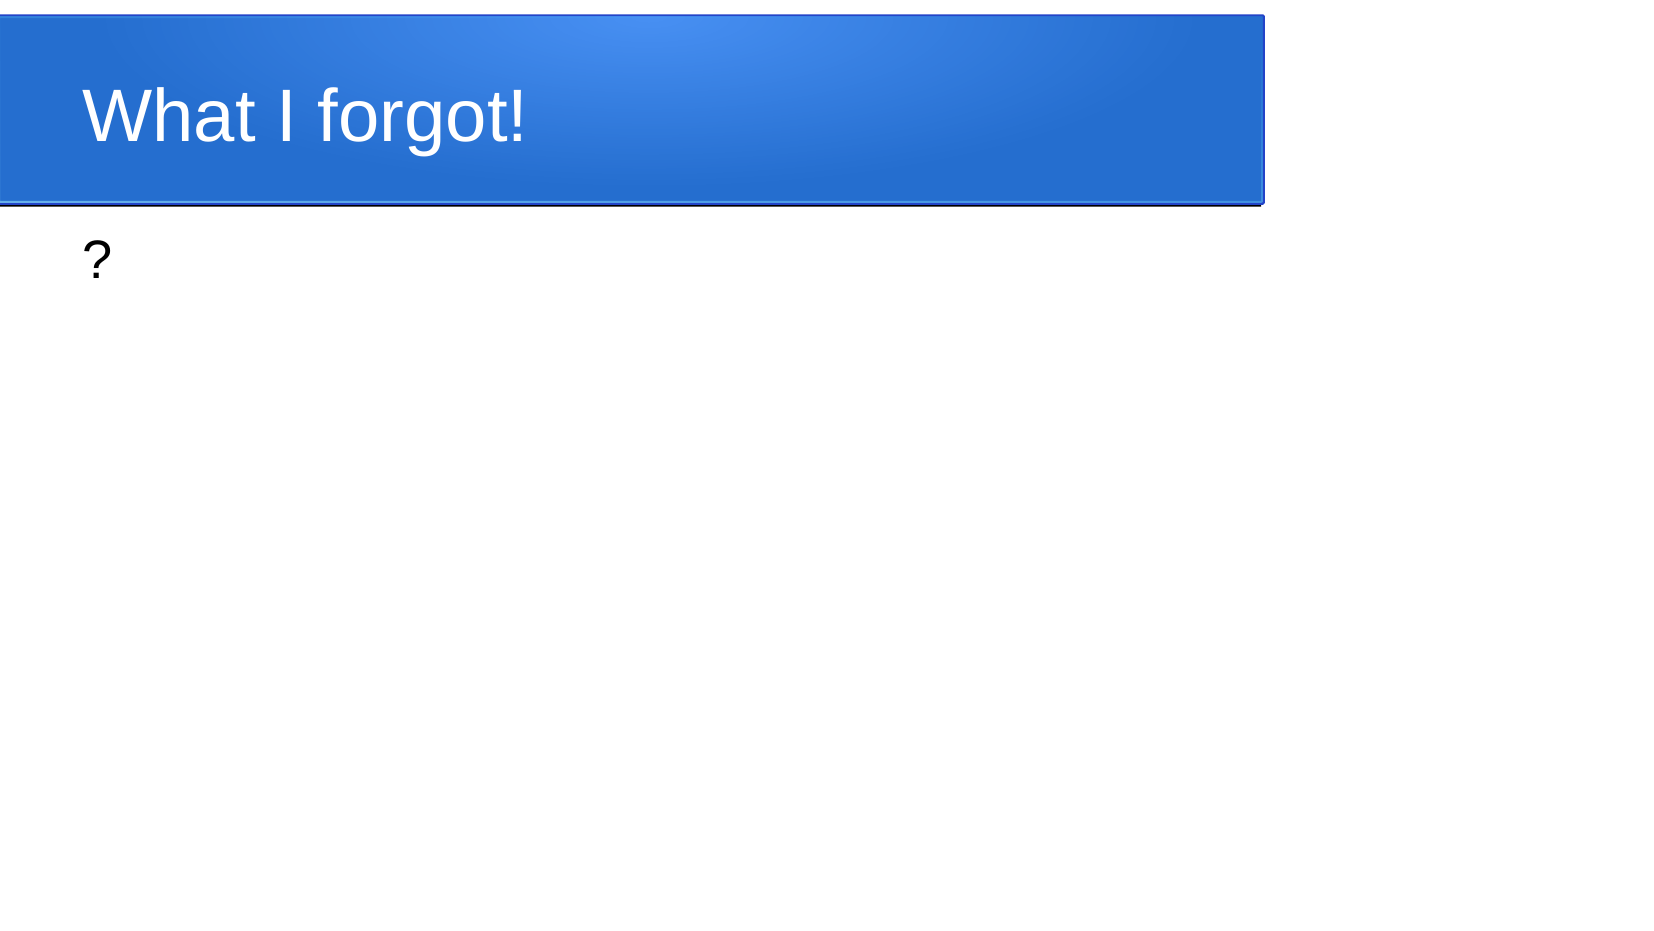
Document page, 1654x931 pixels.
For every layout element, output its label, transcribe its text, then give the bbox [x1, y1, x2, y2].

title What I forgot! [82, 35, 1235, 189]
list ? [82, 224, 1571, 764]
